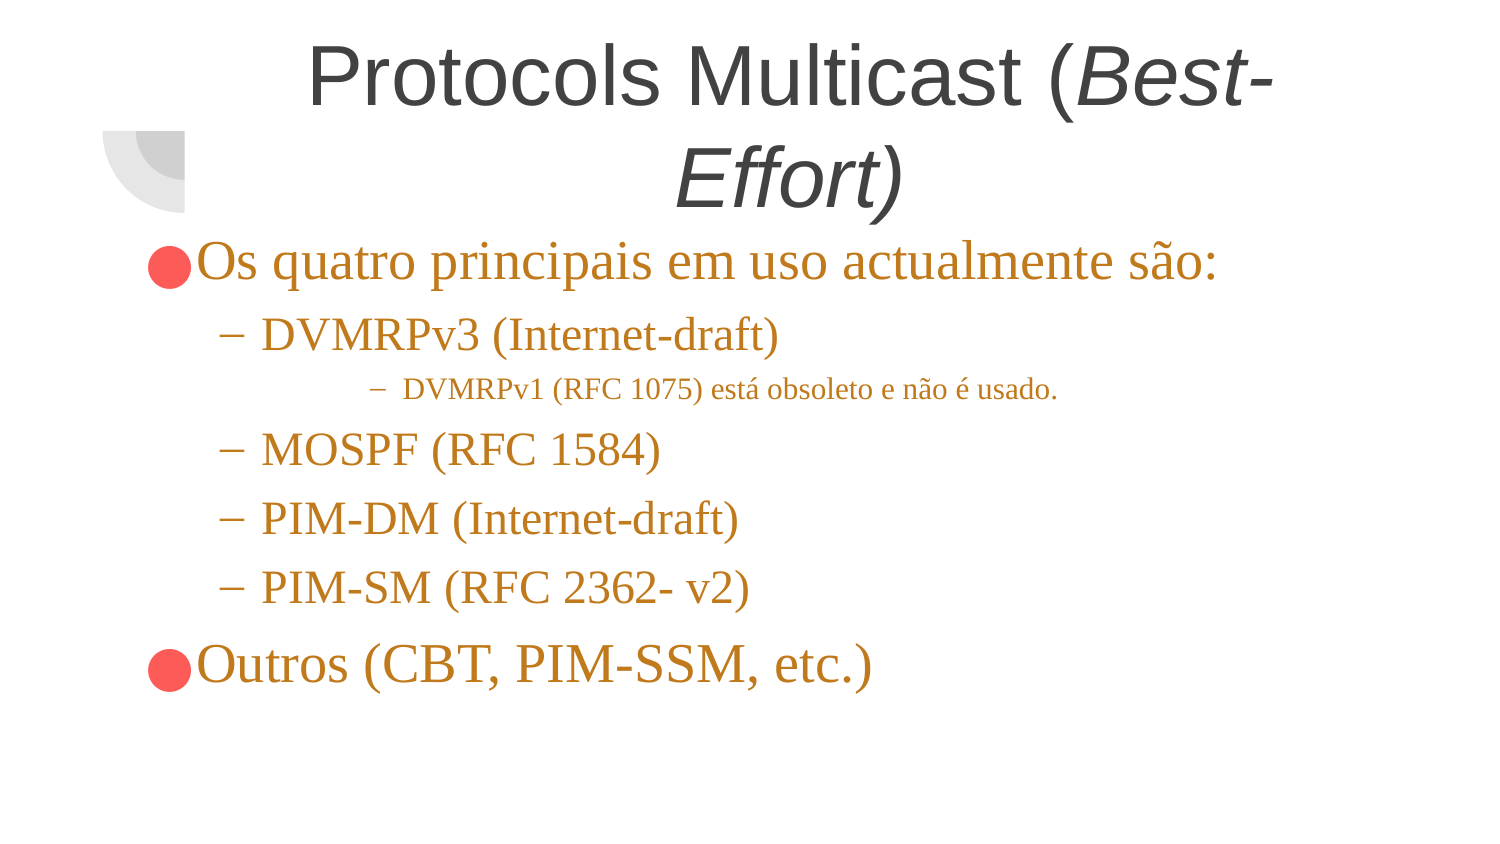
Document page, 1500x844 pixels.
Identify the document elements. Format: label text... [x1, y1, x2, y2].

list Os quatro principais em uso actualmente são: DVMRPv3 (Internet-draft) DVMRPv1 (RFC 1075) está obsoleto e não é usado. MOSPF (RFC 1584) PIM-DM (Internet-draft) PIM-SM (RFC 2362- v2) Outros (CBT, PIM-SSM, etc.) [125, 215, 1430, 760]
title Protocols Multicast (Best-Effort) [213, 40, 1368, 205]
